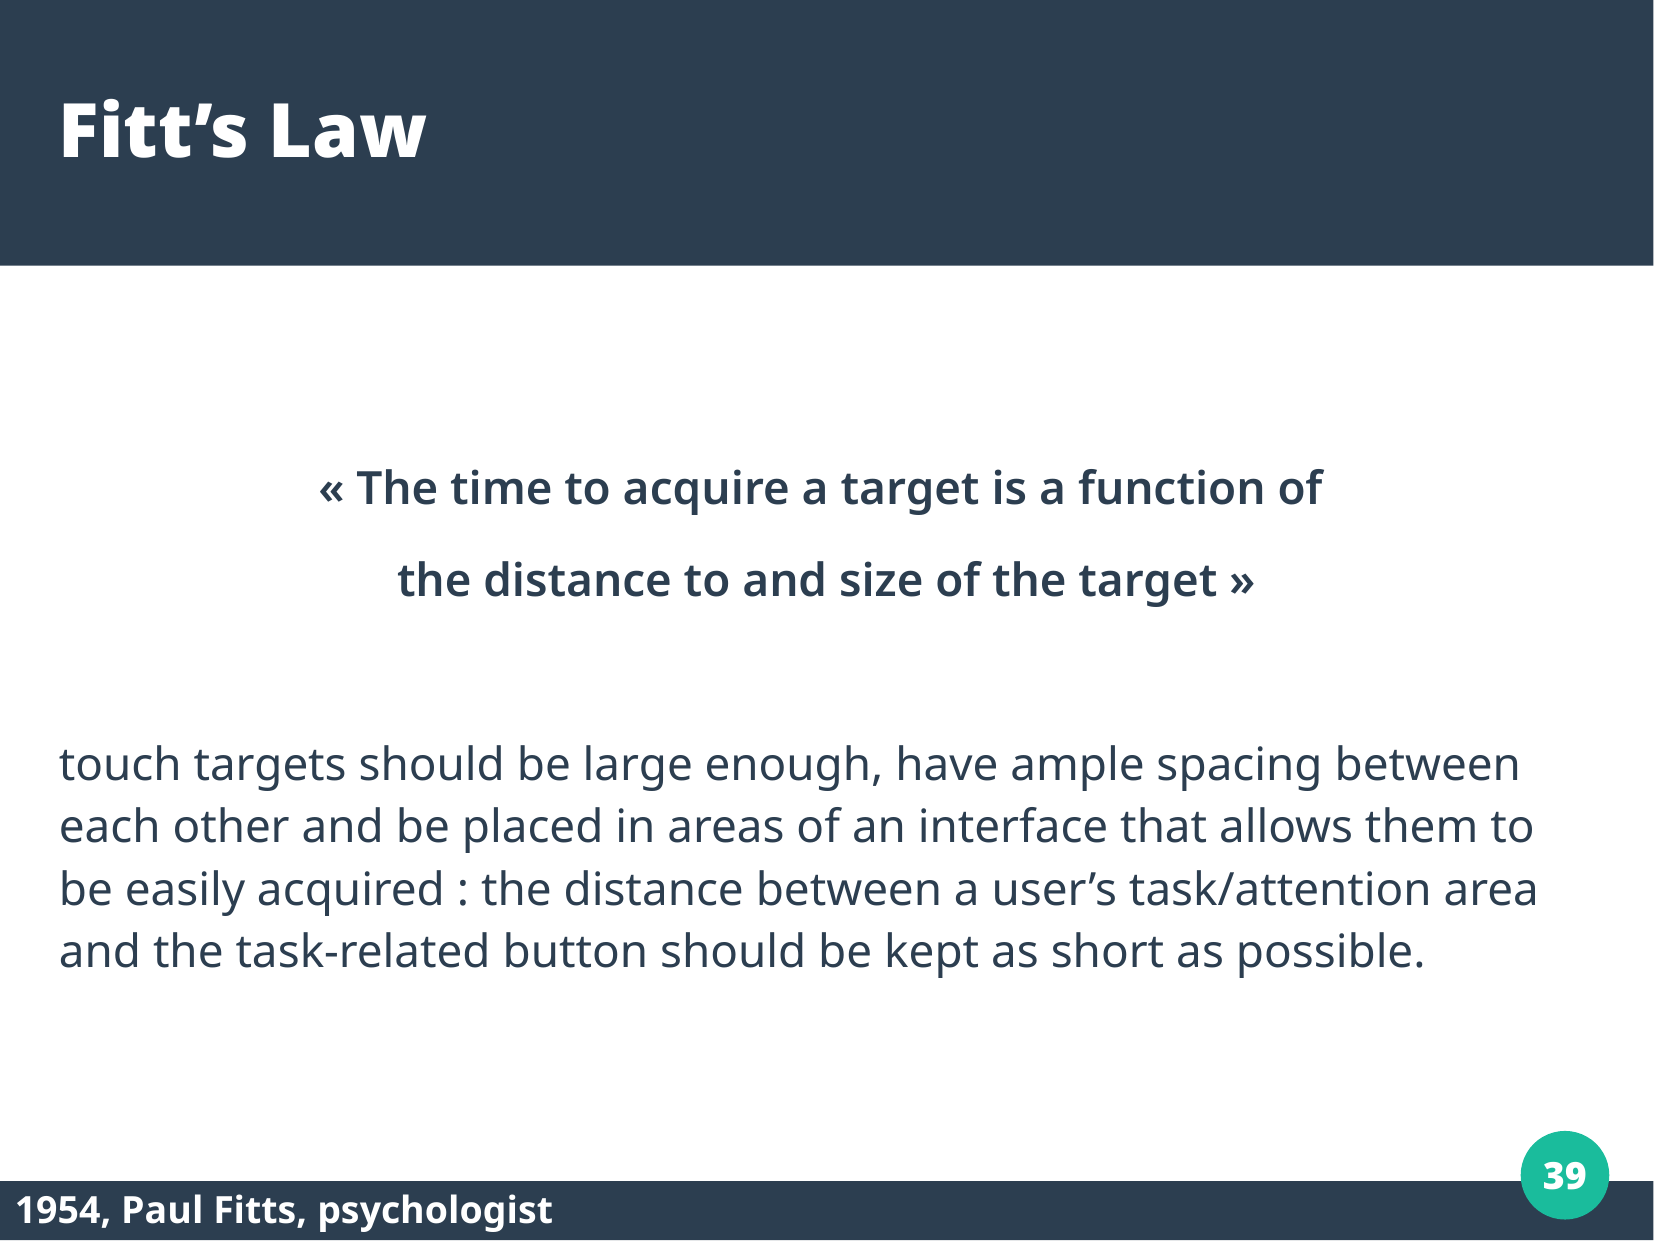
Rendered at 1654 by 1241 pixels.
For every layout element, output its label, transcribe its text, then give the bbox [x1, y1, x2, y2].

title Fitt’s Law [59, 49, 1595, 207]
list « The time to acquire a target is a function of the distance to and size of the target » touch targets should be large enough, have ample spacing between each other and be placed in areas of an interface that allows them to be easily acquired : the distance between a user’s task/attention area and the task-related button should be kept as short as possible. [59, 285, 1595, 1152]
text_box 1954, Paul Fitts, psychologist [0, 1175, 1654, 1241]
